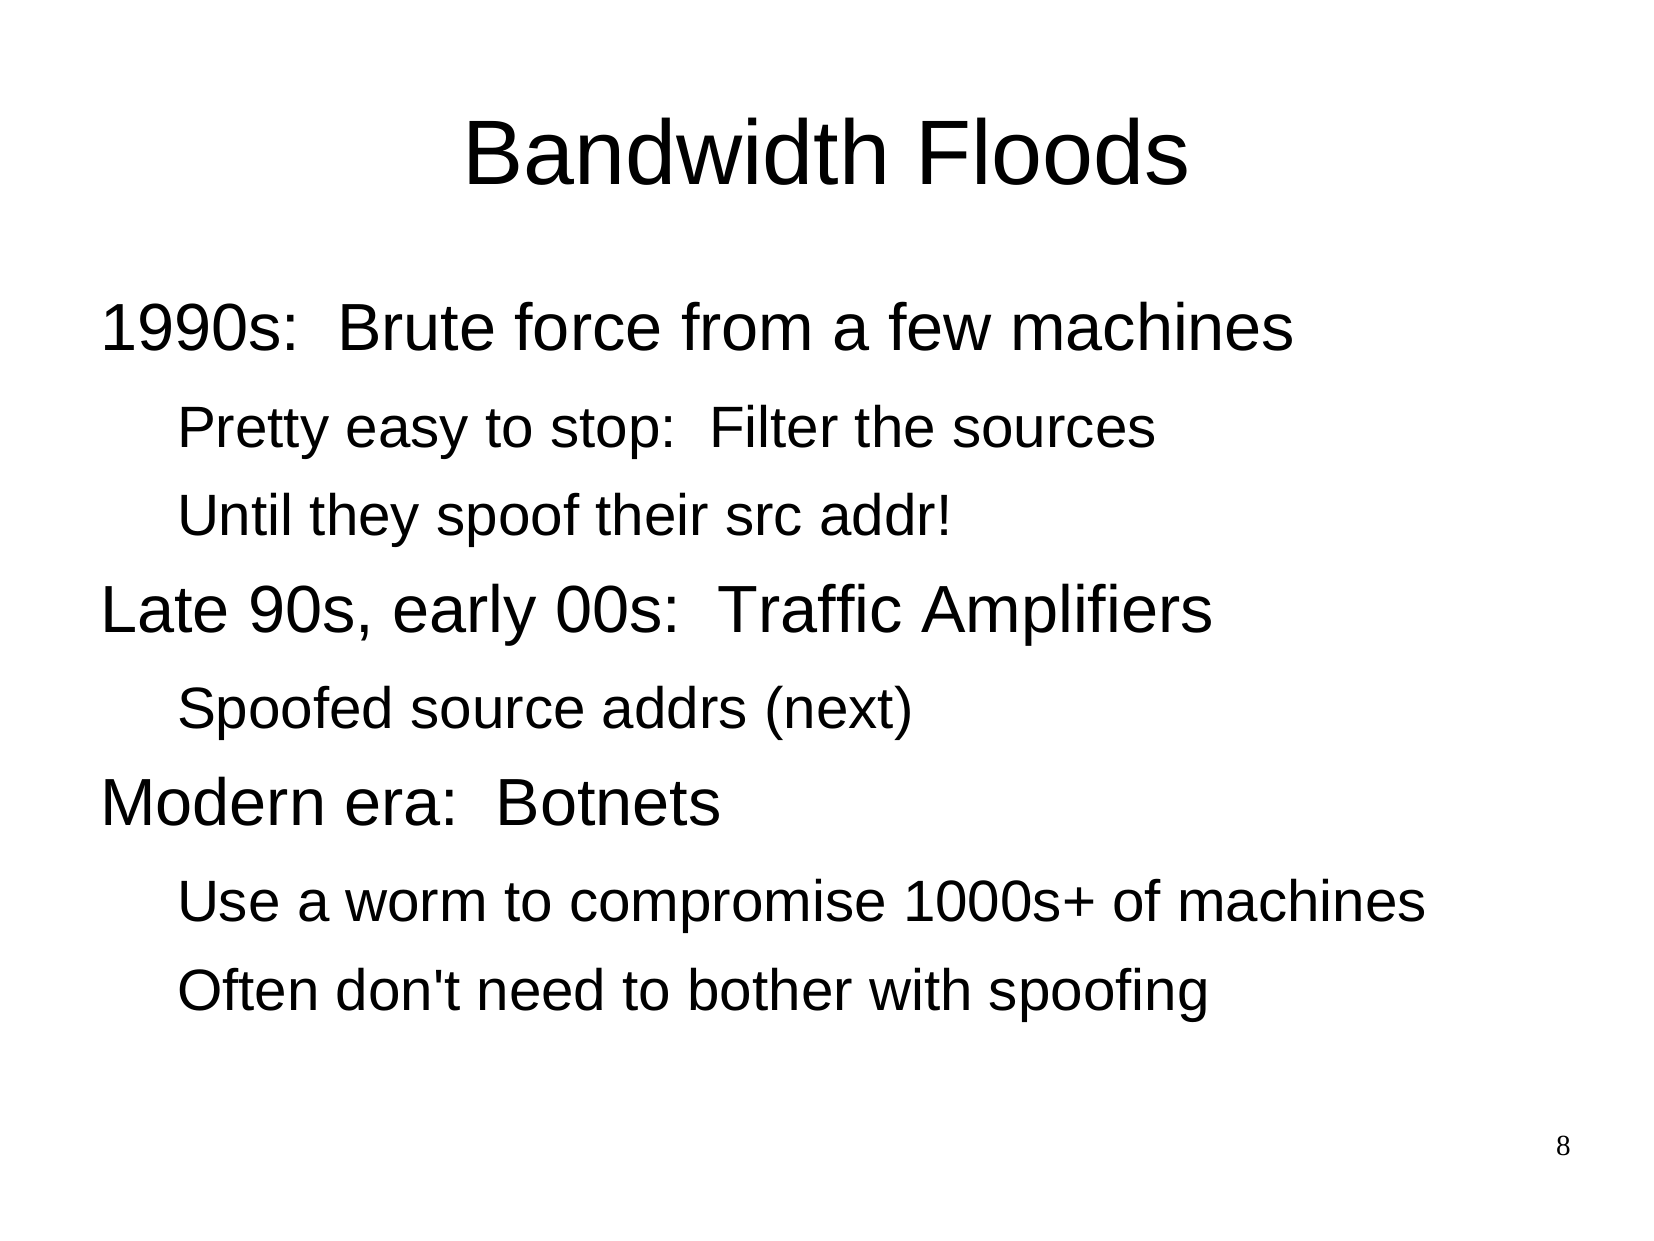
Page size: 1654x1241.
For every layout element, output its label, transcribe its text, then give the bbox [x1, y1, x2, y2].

title Bandwidth Floods [82, 56, 1571, 250]
list 1990s: Brute force from a few machines Pretty easy to stop: Filter the sources Until they spoof their src addr! Late 90s, early 00s: Traffic Amplifiers Spoofed source addrs (next) Modern era: Botnets Use a worm to compromise 1000s+ of machines Often don't need to bother with spoofing [82, 290, 1571, 1094]
